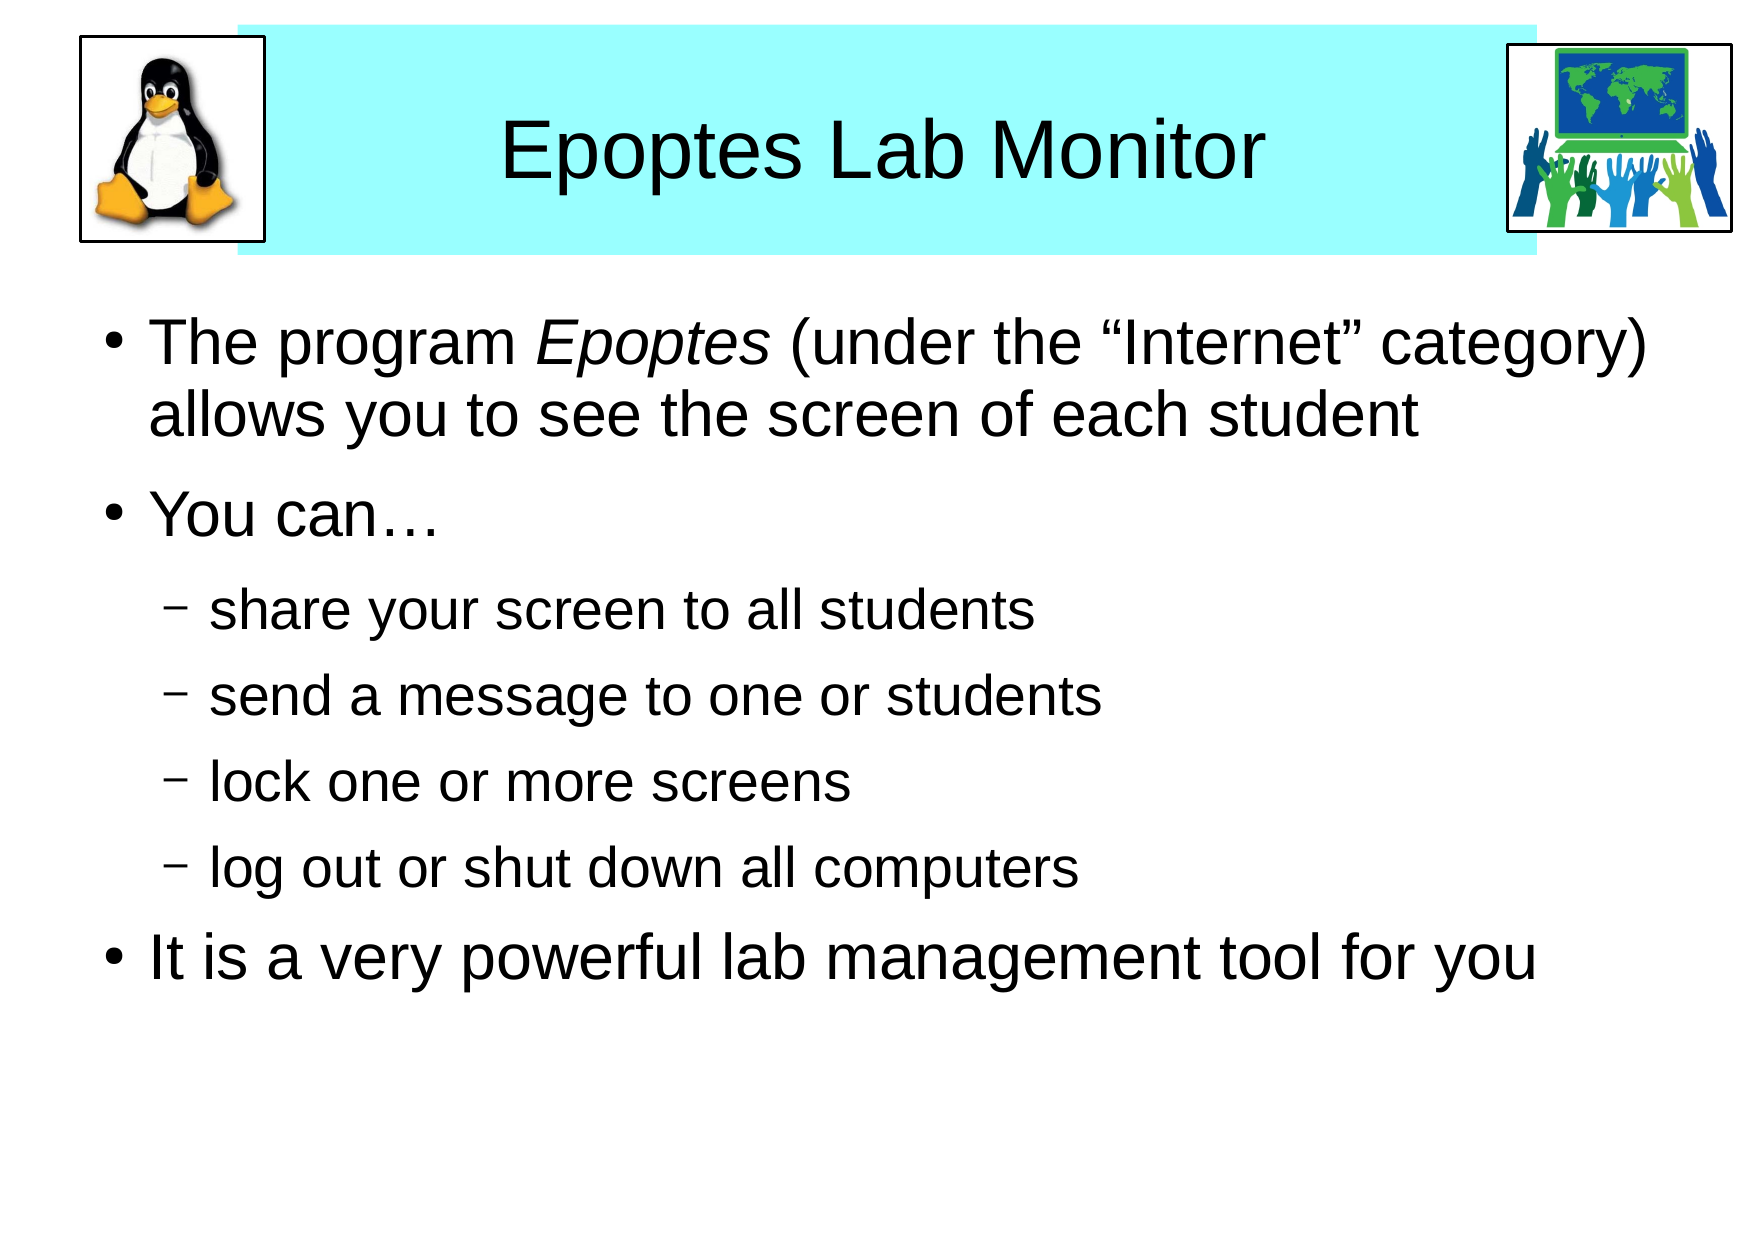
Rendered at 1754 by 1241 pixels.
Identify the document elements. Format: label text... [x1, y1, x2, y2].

list The program Epoptes (under the “Internet” category) allows you to see the screen of each student You can… share your screen to all students send a message to one or students lock one or more screens log out or shut down all computers It is a very powerful lab management tool for you [87, 305, 1667, 1026]
picture [82, 38, 263, 240]
picture [1509, 46, 1730, 230]
title Epoptes Lab Monitor [257, 47, 1510, 252]
